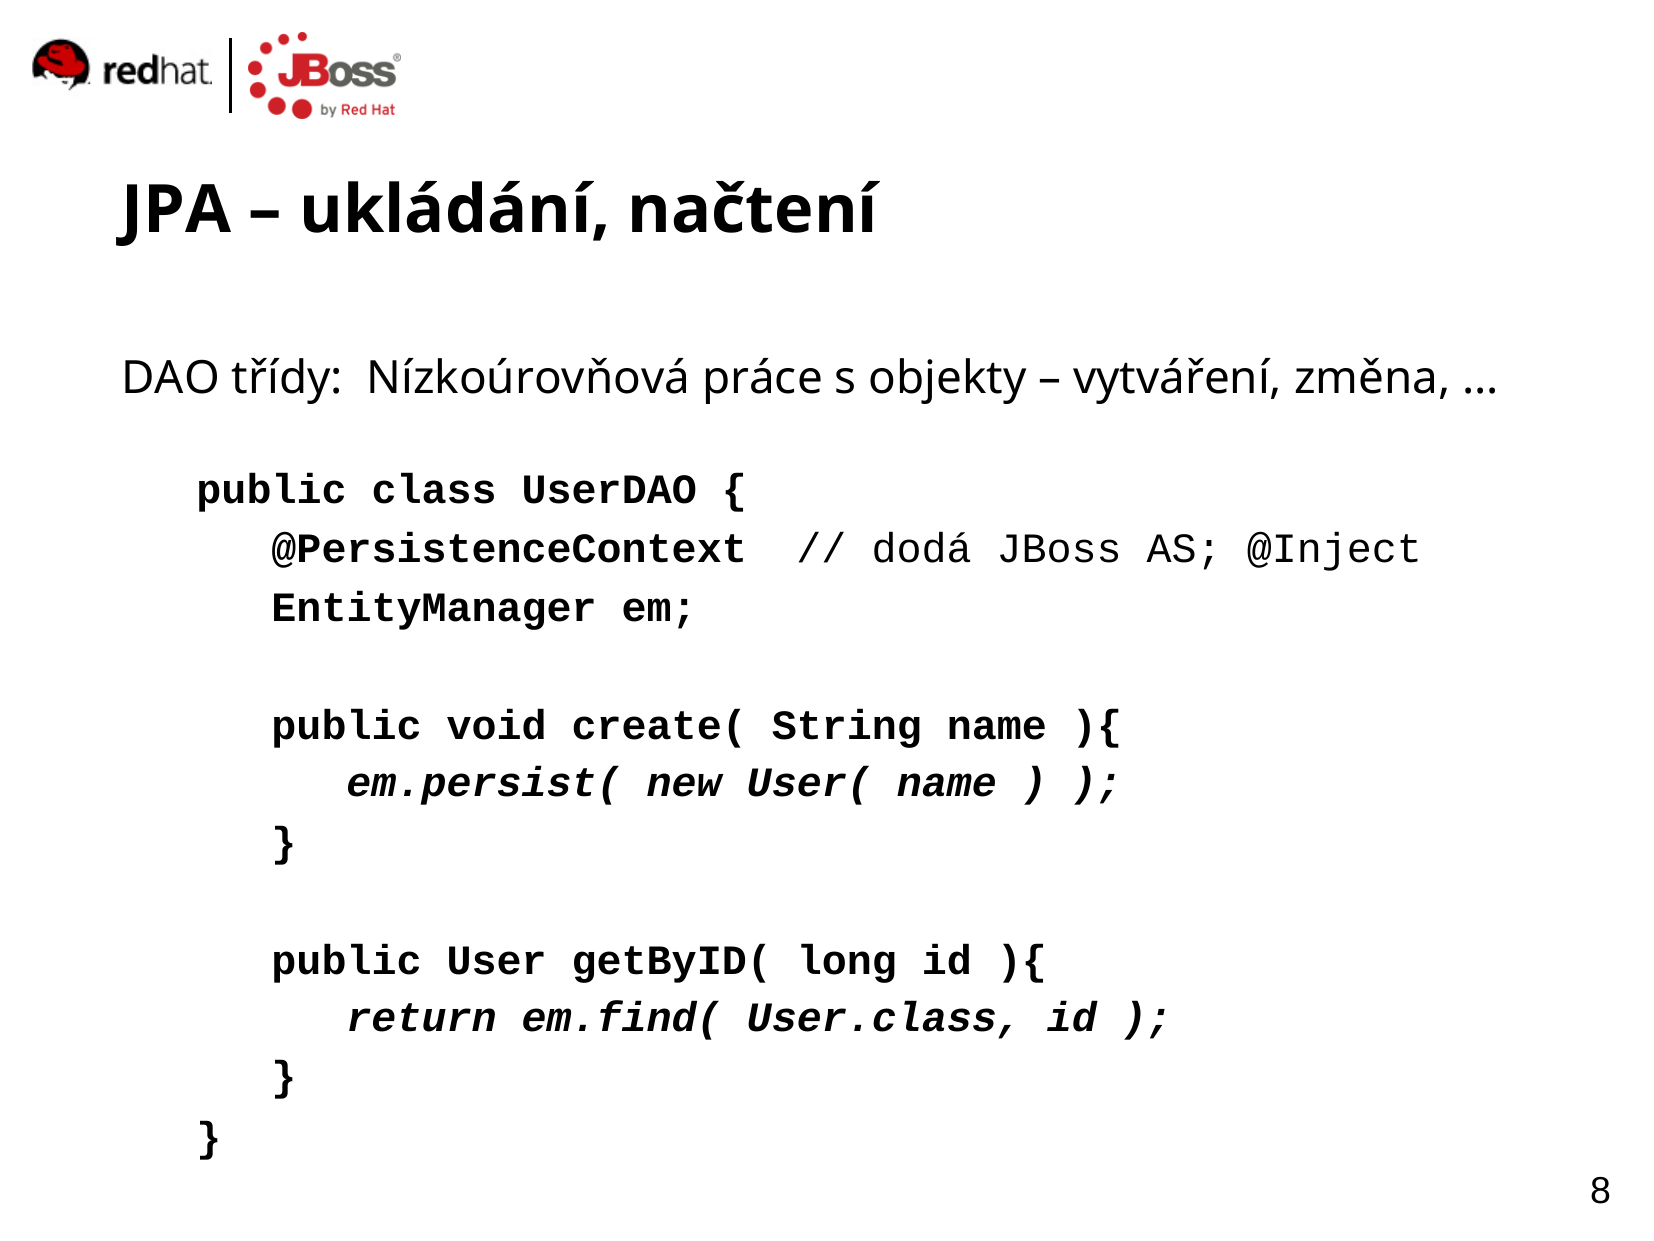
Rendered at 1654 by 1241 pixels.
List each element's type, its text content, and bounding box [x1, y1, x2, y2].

picture [248, 32, 401, 110]
list DAO třídy: Nízkoúrovňová práce s objekty – vytváření, změna, ... public class UserDAO { @PersistenceContext // dodá JBoss AS; @Inject EntityManager em; public void create( String name ){ em.persist( new User( name ) ); } public User getByID( long id ){ return em.find( User.class, id ); } } [121, 344, 1534, 1153]
picture [31, 37, 212, 98]
title JPA – ukládání, načtení [121, 110, 1534, 303]
